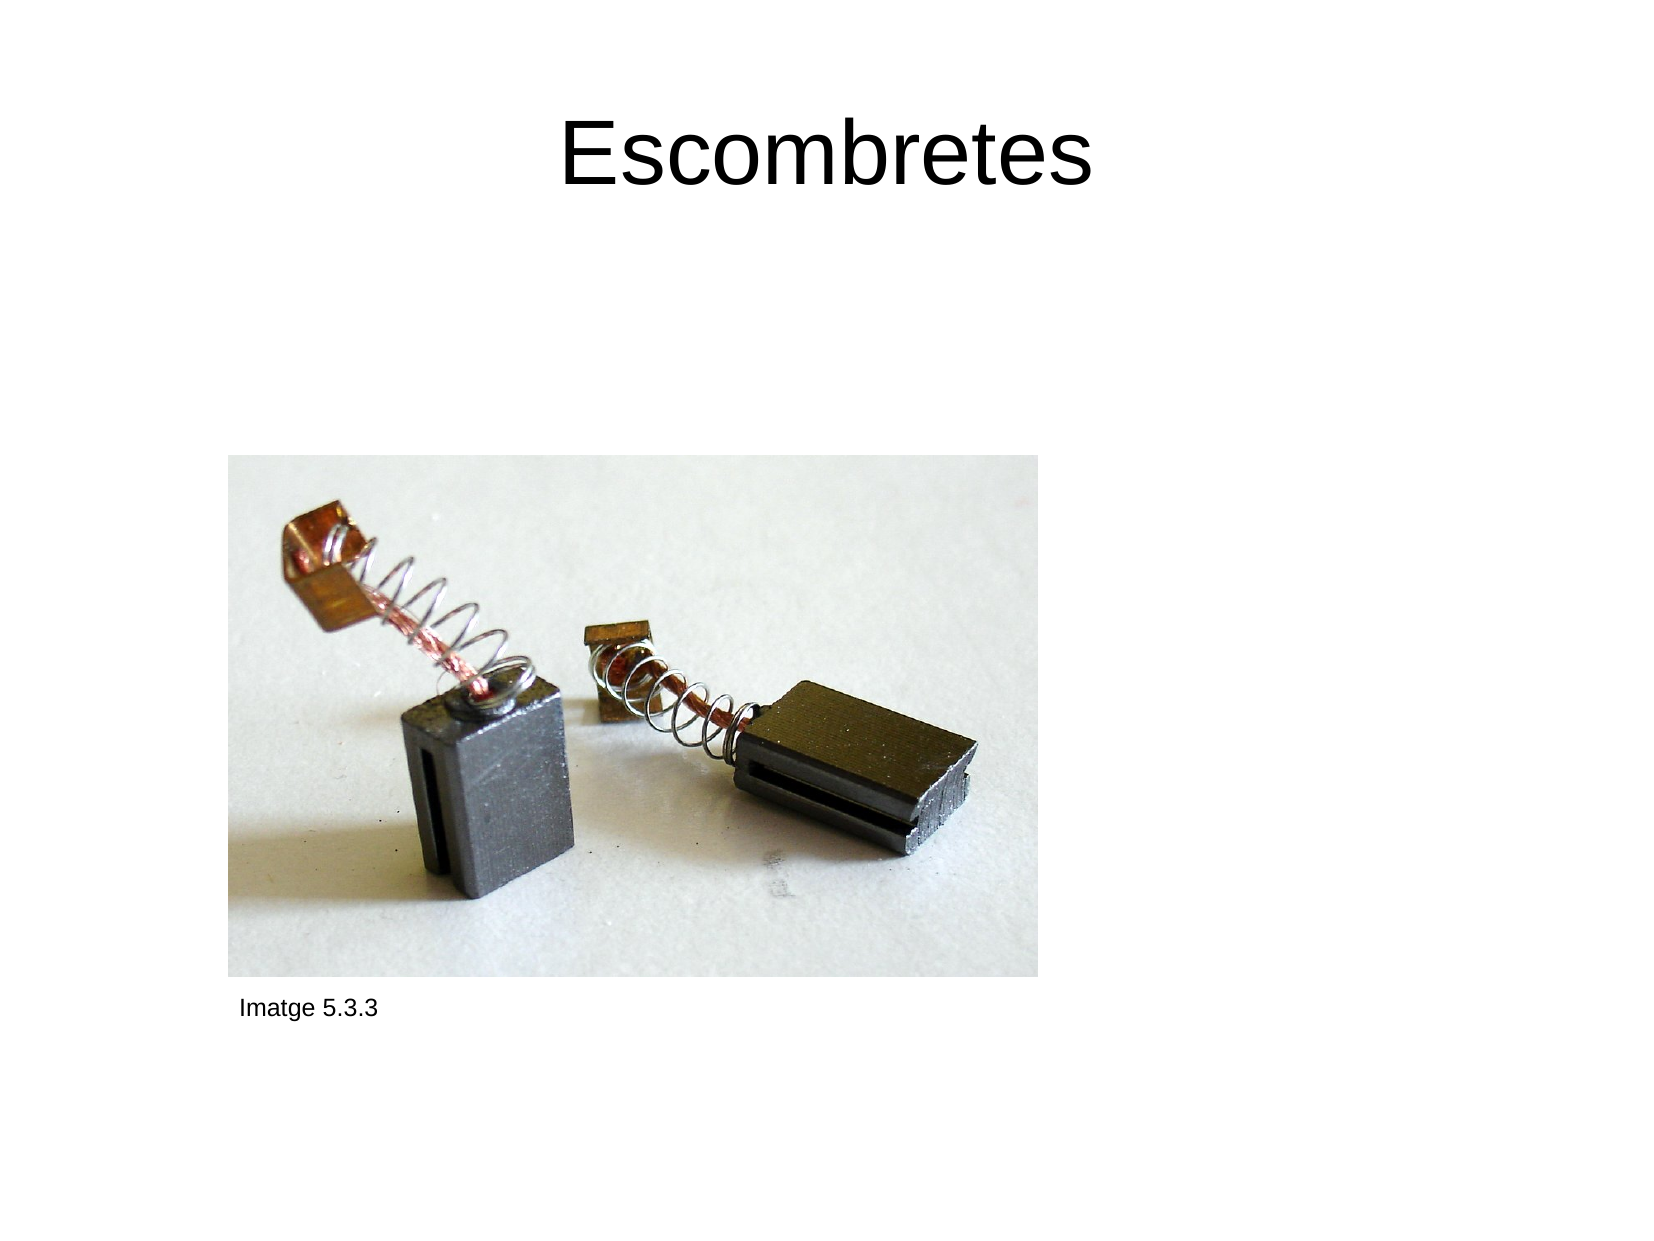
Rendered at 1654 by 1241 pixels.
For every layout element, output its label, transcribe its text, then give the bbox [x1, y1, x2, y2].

text_box Imatge 5.3.3 [224, 986, 590, 1063]
picture [228, 455, 1038, 977]
title Escombretes [82, 49, 1571, 257]
